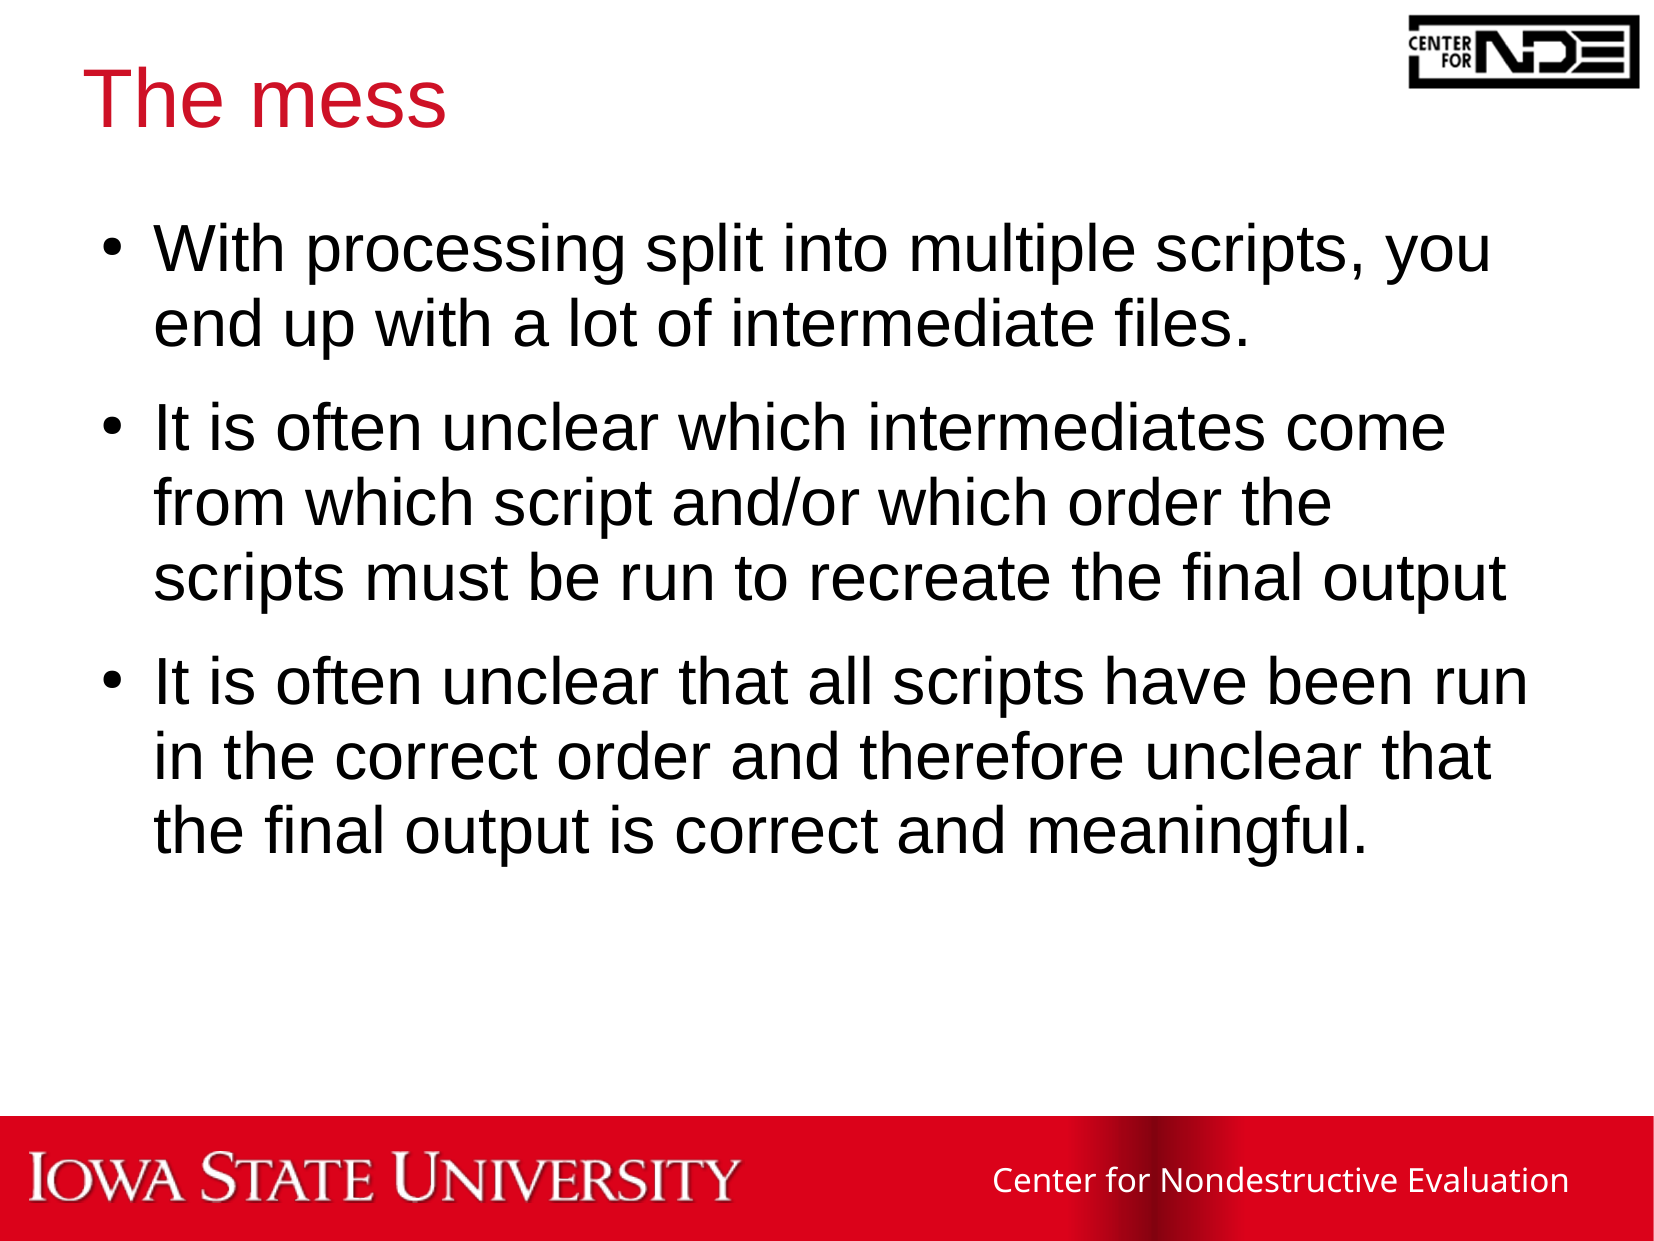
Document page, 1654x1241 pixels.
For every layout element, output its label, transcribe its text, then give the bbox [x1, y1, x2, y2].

picture [1406, 12, 1642, 91]
title The mess [82, 31, 1407, 167]
list With processing split into multiple scripts, you end up with a lot of intermediate files. It is often unclear which intermediates come from which script and/or which order the scripts must be run to recreate the final output It is often unclear that all scripts have been run in the correct order and therefore unclear that the final output is correct and meaningful. [82, 211, 1546, 1126]
picture [0, 1116, 1654, 1241]
